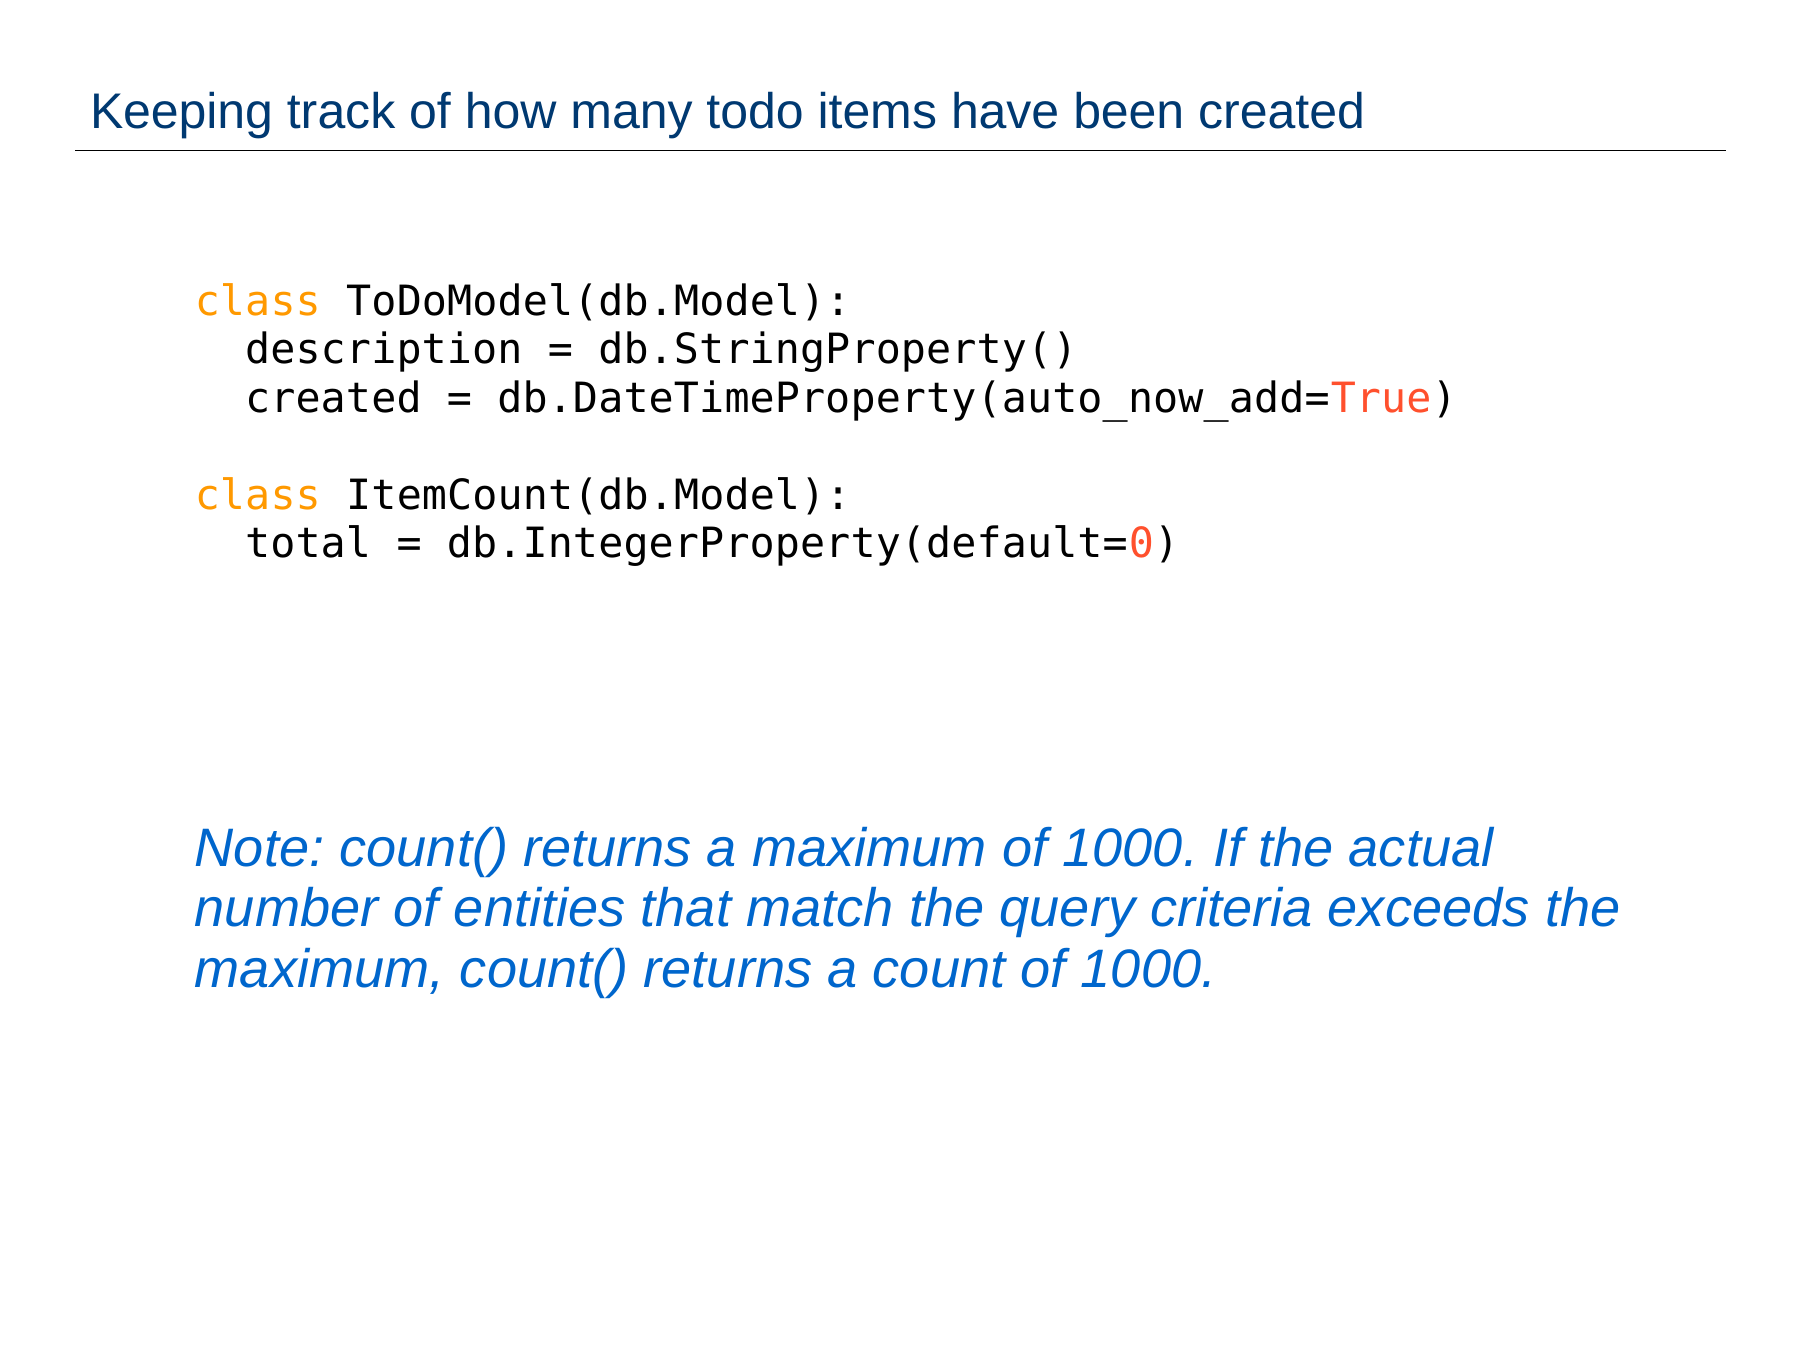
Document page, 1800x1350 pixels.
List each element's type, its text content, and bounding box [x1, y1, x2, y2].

text_box class ToDoModel(db.Model): description = db.StringProperty() created = db.DateTimeProperty(auto_now_add=True) class ItemCount(db.Model): total = db.IntegerProperty(default=0) [179, 269, 1800, 1236]
title Keeping track of how many todo items have been created [90, 38, 1711, 147]
text_box Note: count() returns a maximum of 1000. If the actual number of entities that match the query criteria exceeds the maximum, count() returns a count of 1000. [180, 810, 1666, 1128]
